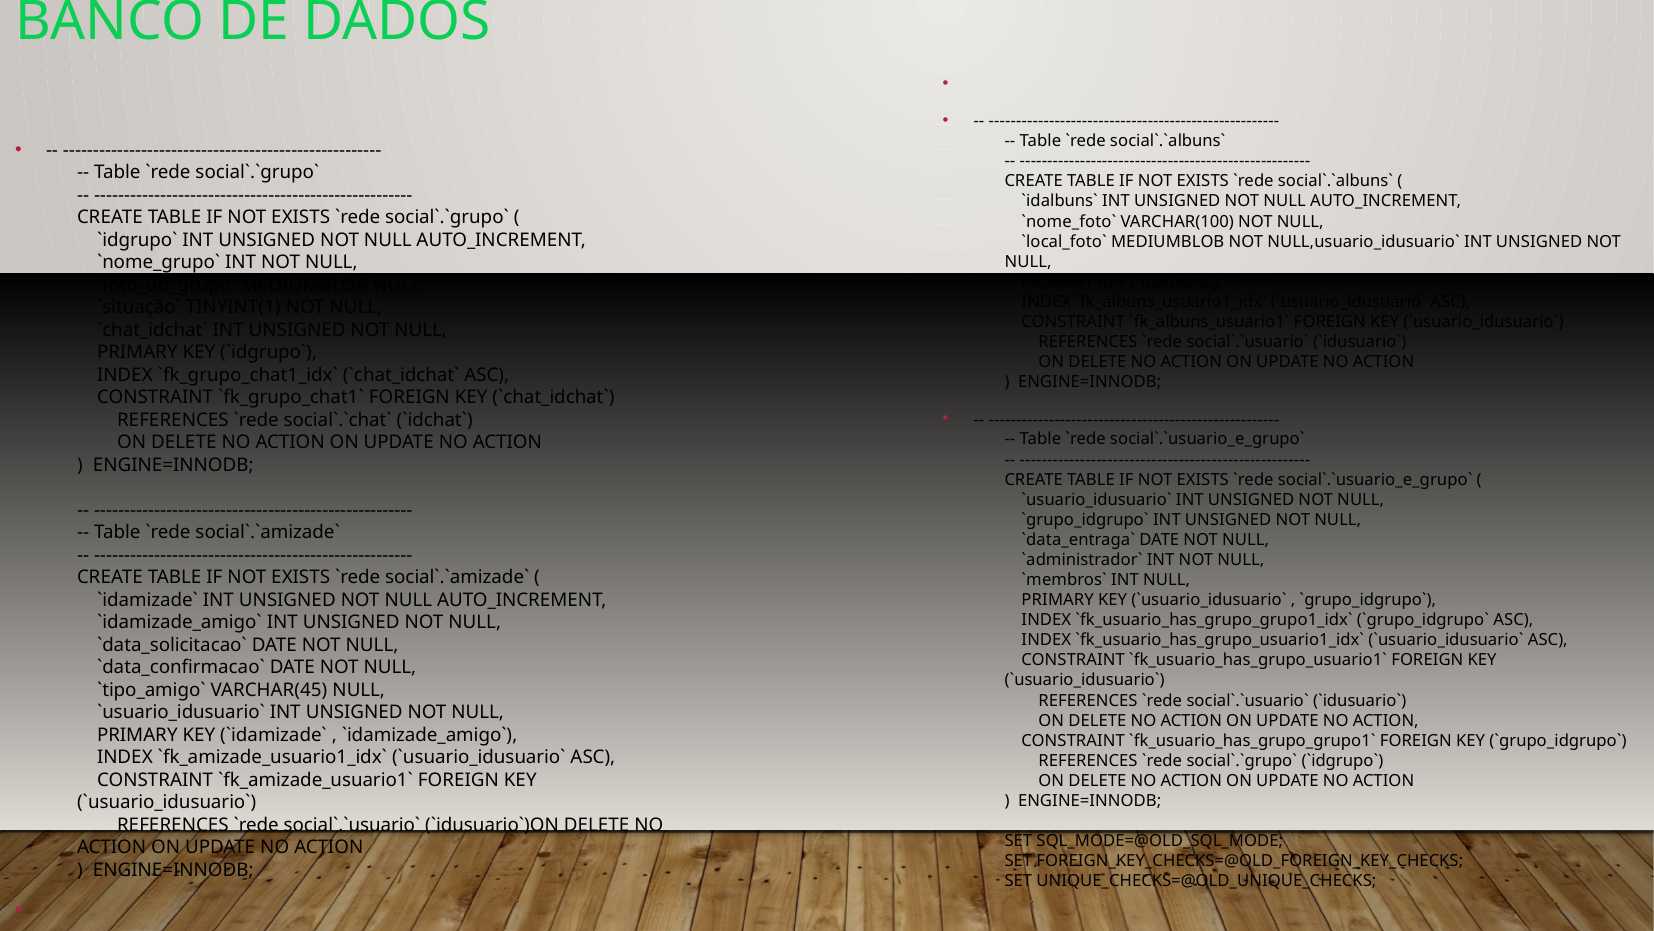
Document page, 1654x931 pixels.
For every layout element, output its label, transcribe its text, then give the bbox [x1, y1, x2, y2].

list -- ----------------------------------------------------- -- Table `rede social`.`grupo` -- ----------------------------------------------------- CREATE TABLE IF NOT EXISTS `rede social`.`grupo` ( `idgrupo` INT UNSIGNED NOT NULL AUTO_INCREMENT, `nome_grupo` INT NOT NULL, `foto_do_grupo` MEDIUMBLOB NULL, `situação` TINYINT(1) NOT NULL, `chat_idchat` INT UNSIGNED NOT NULL, PRIMARY KEY (`idgrupo`), INDEX `fk_grupo_chat1_idx` (`chat_idchat` ASC), CONSTRAINT `fk_grupo_chat1` FOREIGN KEY (`chat_idchat`) REFERENCES `rede social`.`chat` (`idchat`) ON DELETE NO ACTION ON UPDATE NO ACTION ) ENGINE=INNODB; -- ----------------------------------------------------- -- Table `rede social`.`amizade` -- ----------------------------------------------------- CREATE TABLE IF NOT EXISTS `rede social`.`amizade` ( `idamizade` INT UNSIGNED NOT NULL AUTO_INCREMENT, `idamizade_amigo` INT UNSIGNED NOT NULL, `data_solicitacao` DATE NOT NULL, `data_confirmacao` DATE NOT NULL, `tipo_amigo` VARCHAR(45) NULL, `usuario_idusuario` INT UNSIGNED NOT NULL, PRIMARY KEY (`idamizade` , `idamizade_amigo`), INDEX `fk_amizade_usuario1_idx` (`usuario_idusuario` ASC), CONSTRAINT `fk_amizade_usuario1` FOREIGN KEY (`usuario_idusuario`) REFERENCES `rede social`.`usuario` (`idusuario`)ON DELETE NO ACTION ON UPDATE NO ACTION ) ENGINE=INNODB; [0, 130, 727, 926]
list -- ----------------------------------------------------- -- Table `rede social`.`albuns` -- ----------------------------------------------------- CREATE TABLE IF NOT EXISTS `rede social`.`albuns` ( `idalbuns` INT UNSIGNED NOT NULL AUTO_INCREMENT, `nome_foto` VARCHAR(100) NOT NULL, `local_foto` MEDIUMBLOB NOT NULL,usuario_idusuario` INT UNSIGNED NOT NULL, PRIMARY KEY (`idalbuns`), INDEX `fk_albuns_usuario1_idx` (`usuario_idusuario` ASC), CONSTRAINT `fk_albuns_usuario1` FOREIGN KEY (`usuario_idusuario`) REFERENCES `rede social`.`usuario` (`idusuario`) ON DELETE NO ACTION ON UPDATE NO ACTION ) ENGINE=INNODB; -- ----------------------------------------------------- -- Table `rede social`.`usuario_e_grupo` -- ----------------------------------------------------- CREATE TABLE IF NOT EXISTS `rede social`.`usuario_e_grupo` ( `usuario_idusuario` INT UNSIGNED NOT NULL, `grupo_idgrupo` INT UNSIGNED NOT NULL, `data_entraga` DATE NOT NULL, `administrador` INT NOT NULL, `membros` INT NULL, PRIMARY KEY (`usuario_idusuario` , `grupo_idgrupo`), INDEX `fk_usuario_has_grupo_grupo1_idx` (`grupo_idgrupo` ASC), INDEX `fk_usuario_has_grupo_usuario1_idx` (`usuario_idusuario` ASC), CONSTRAINT `fk_usuario_has_grupo_usuario1` FOREIGN KEY (`usuario_idusuario`) REFERENCES `rede social`.`usuario` (`idusuario`) ON DELETE NO ACTION ON UPDATE NO ACTION, CONSTRAINT `fk_usuario_has_grupo_grupo1` FOREIGN KEY (`grupo_idgrupo`) REFERENCES `rede social`.`grupo` (`idgrupo`) ON DELETE NO ACTION ON UPDATE NO ACTION ) ENGINE=INNODB; SET SQL_MODE=@OLD_SQL_MODE; SET FOREIGN_KEY_CHECKS=@OLD_FOREIGN_KEY_CHECKS; SET UNIQUE_CHECKS=@OLD_UNIQUE_CHECKS; [927, 65, 1654, 927]
title Banco de Dados [0, 0, 1489, 140]
